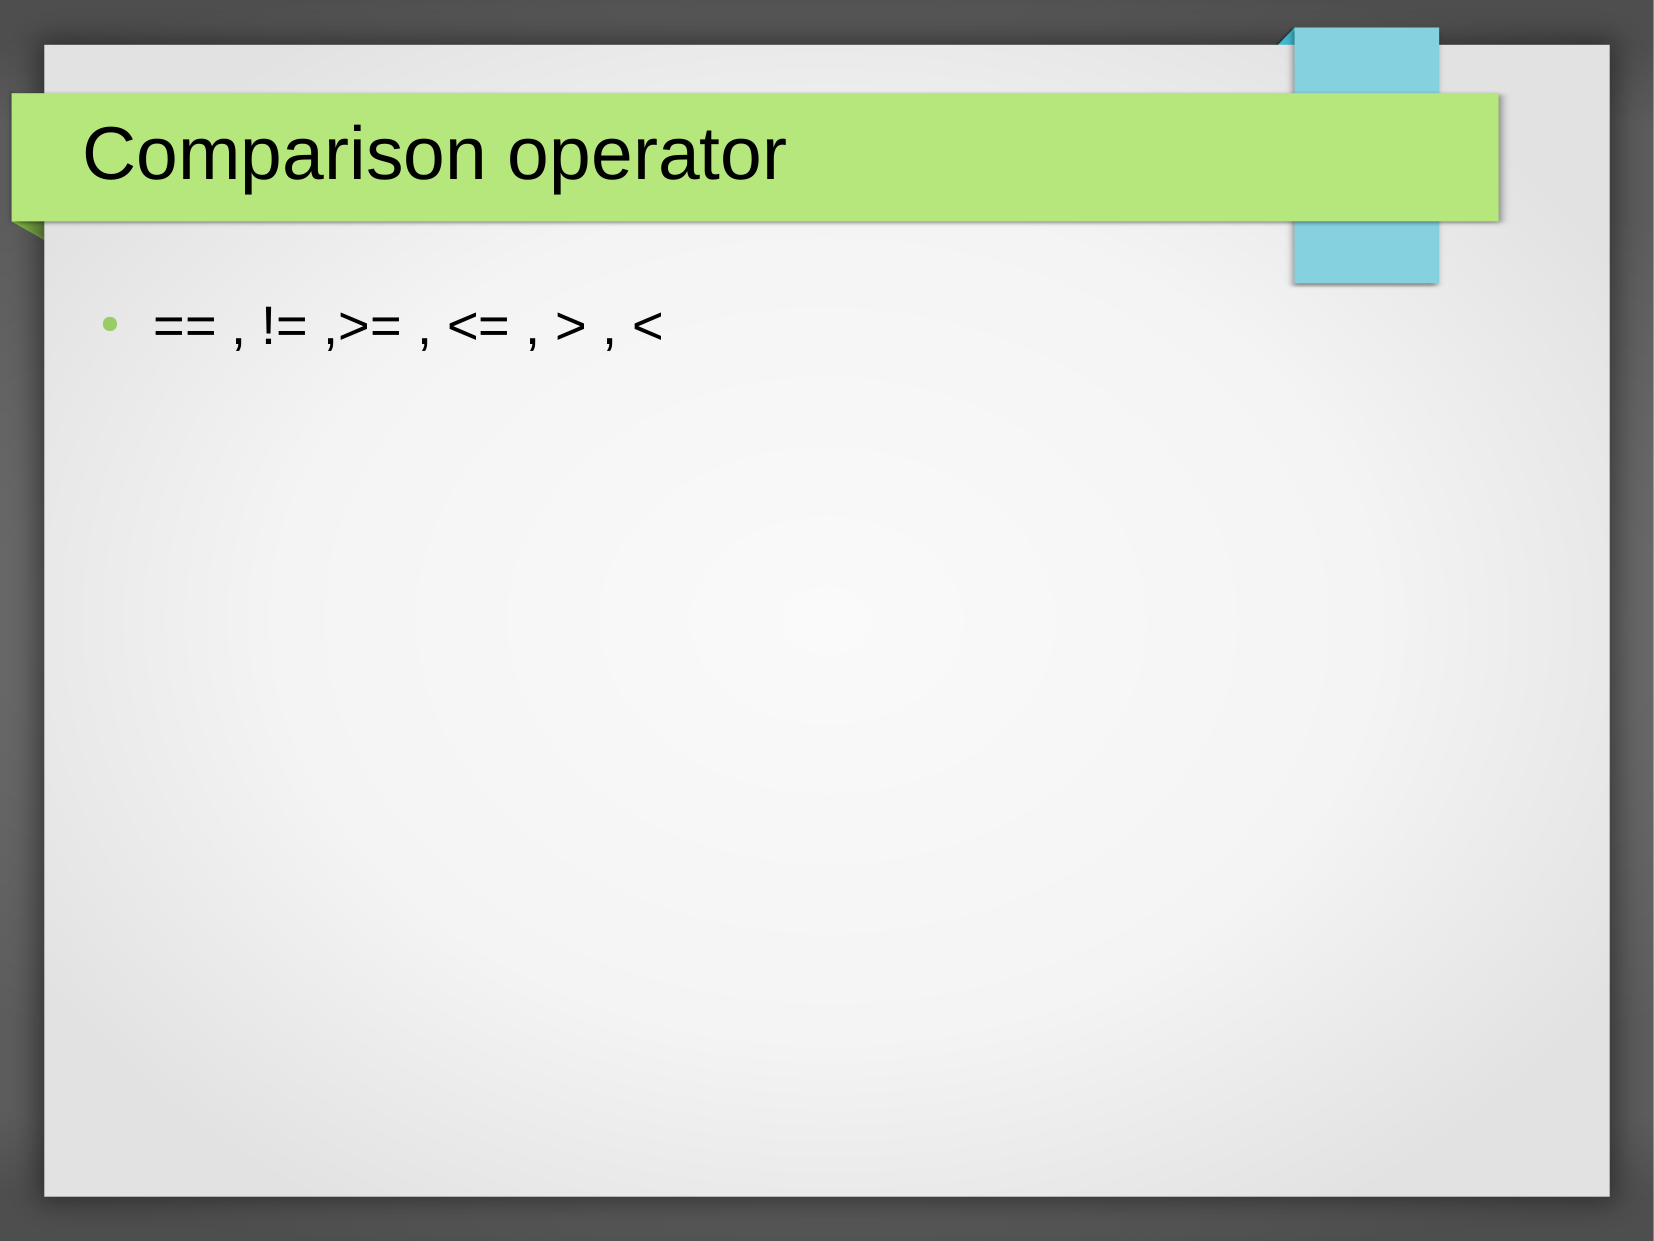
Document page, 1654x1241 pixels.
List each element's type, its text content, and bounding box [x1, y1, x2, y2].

list == , != ,>= , <= , > , < [82, 295, 1571, 1015]
title Comparison operator [82, 94, 1264, 213]
picture [0, 0, 1654, 1241]
